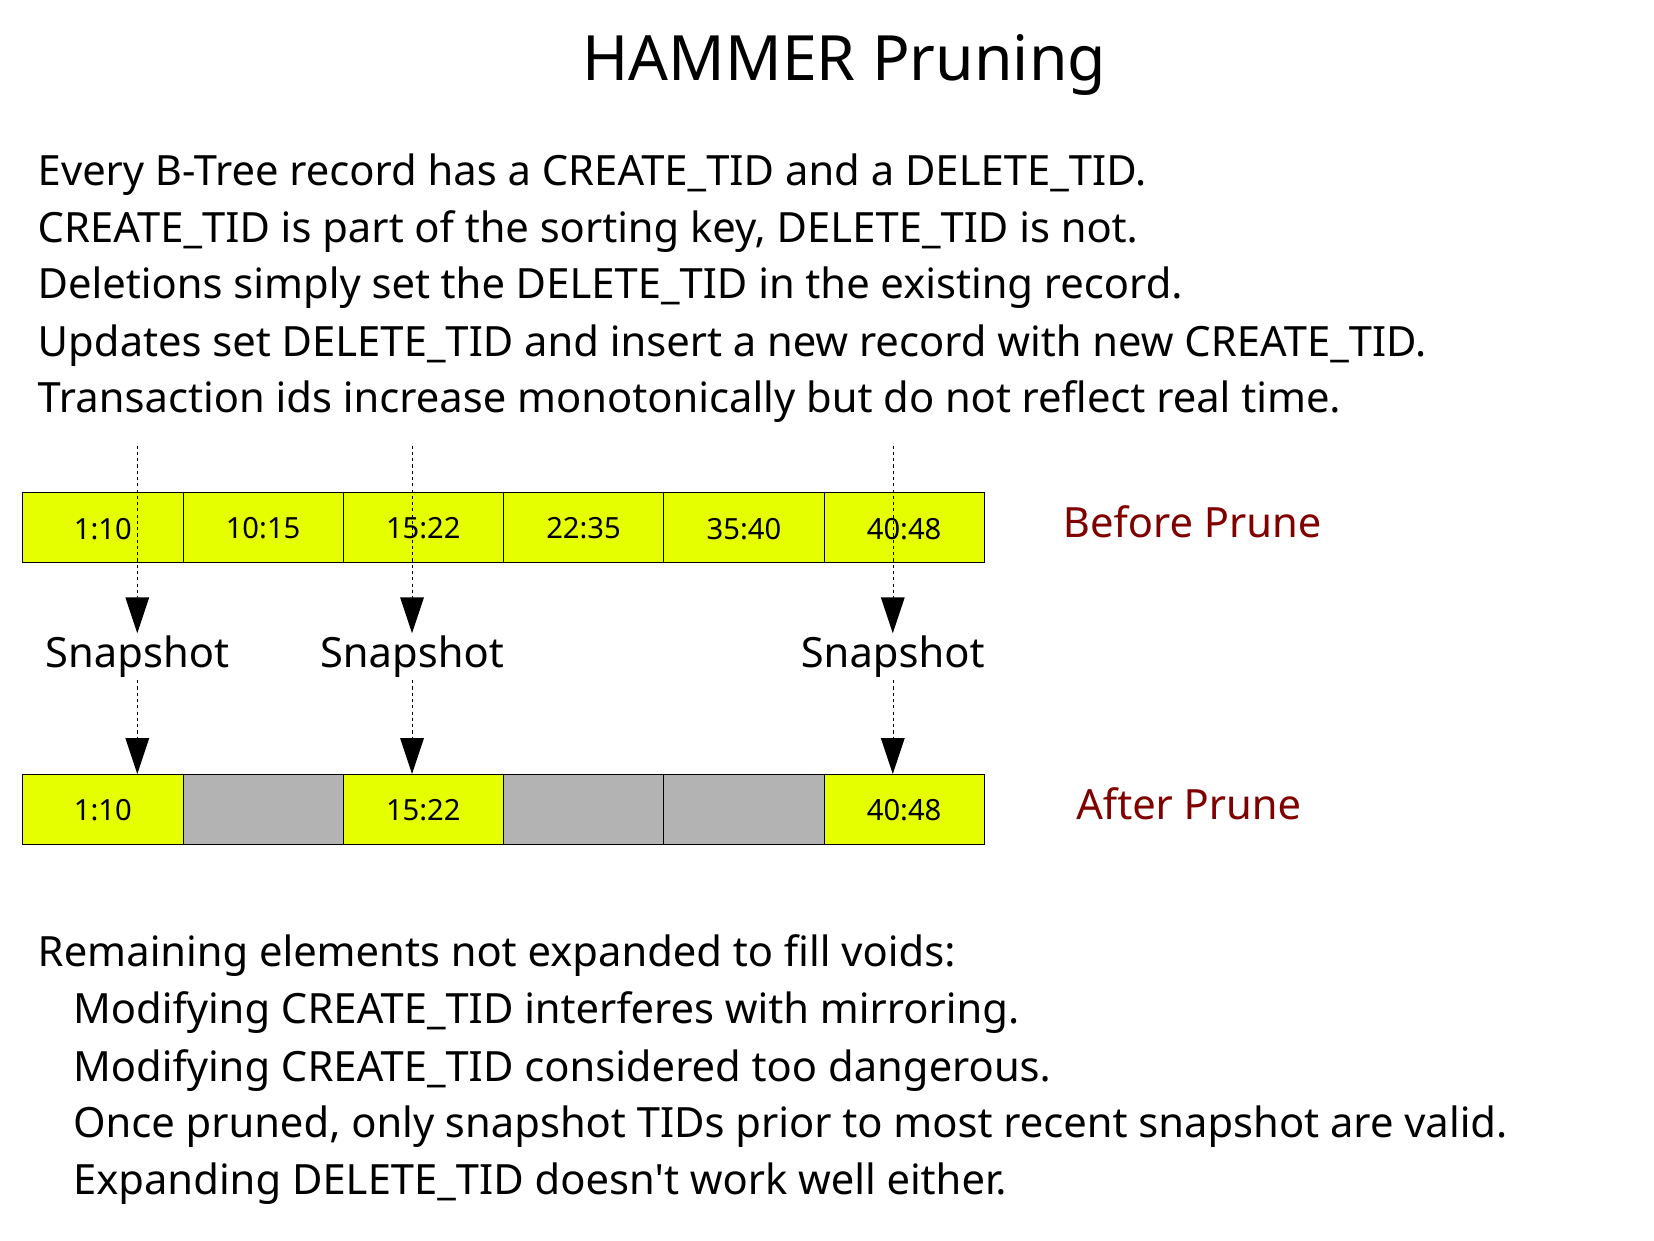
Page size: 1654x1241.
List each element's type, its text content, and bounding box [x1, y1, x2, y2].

text_box [183, 774, 343, 845]
text_box Snapshot [4, 613, 270, 690]
text_box 40:48 [825, 774, 985, 845]
text_box 1:10 [22, 492, 183, 563]
text_box Before Prune [1038, 483, 1346, 560]
text_box After Prune [1050, 764, 1327, 842]
text_box HAMMER Pruning [114, 9, 1575, 104]
text_box 10:15 [183, 492, 343, 563]
text_box [503, 774, 825, 845]
text_box 35:40 [663, 492, 824, 563]
text_box Snapshot [279, 613, 545, 690]
text_box 40:48 [824, 492, 985, 563]
text_box Snapshot [760, 613, 1026, 690]
text_box Remaining elements not expanded to fill voids: Modifying CREATE_TID interferes with mirroring. Modifying CREATE_TID considered too dangerous. Once pruned, only snapshot TIDs prior to most recent snapshot are valid. Expanding DELETE_TID doesn't work well either. [22, 914, 1643, 1223]
text_box 15:22 [343, 492, 503, 563]
text_box 22:35 [503, 492, 663, 563]
text_box 1:10 [22, 774, 183, 845]
text_box Every B-Tree record has a CREATE_TID and a DELETE_TID. CREATE_TID is part of the sorting key, DELETE_TID is not. Deletions simply set the DELETE_TID in the existing record. Updates set DELETE_TID and insert a new record with new CREATE_TID. Transaction ids increase monotonically but do not reflect real time. [22, 132, 1650, 441]
text_box 15:22 [343, 774, 503, 845]
